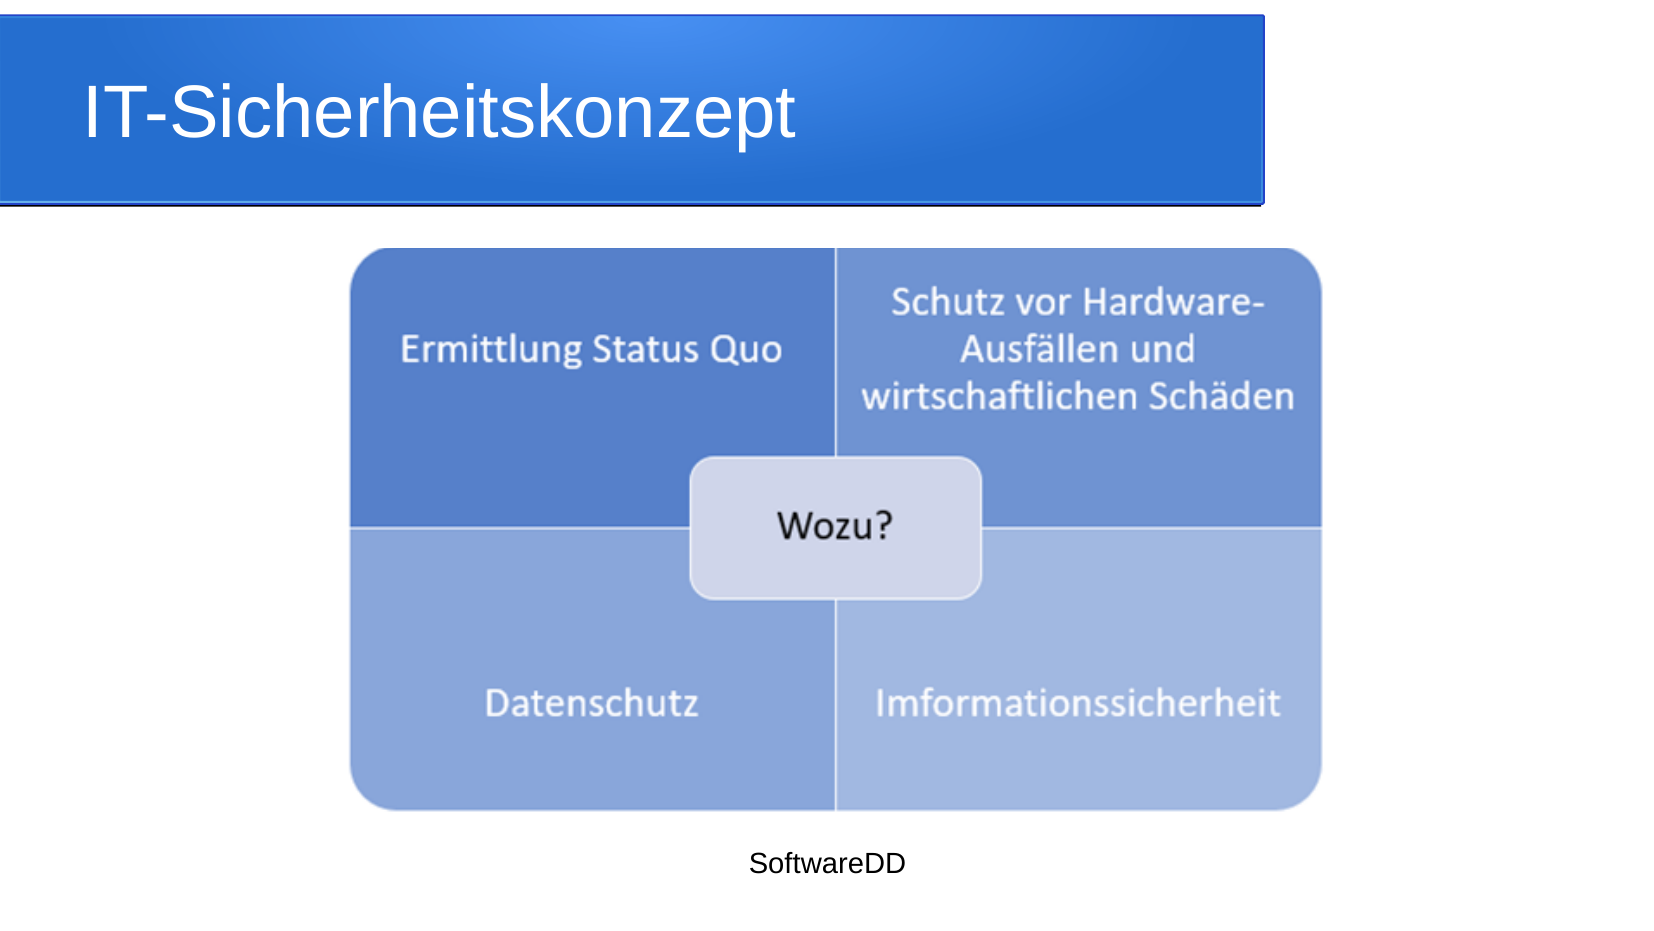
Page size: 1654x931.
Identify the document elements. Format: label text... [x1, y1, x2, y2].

picture [318, 248, 1365, 815]
title IT-Sicherheitskonzept [82, 35, 1235, 189]
